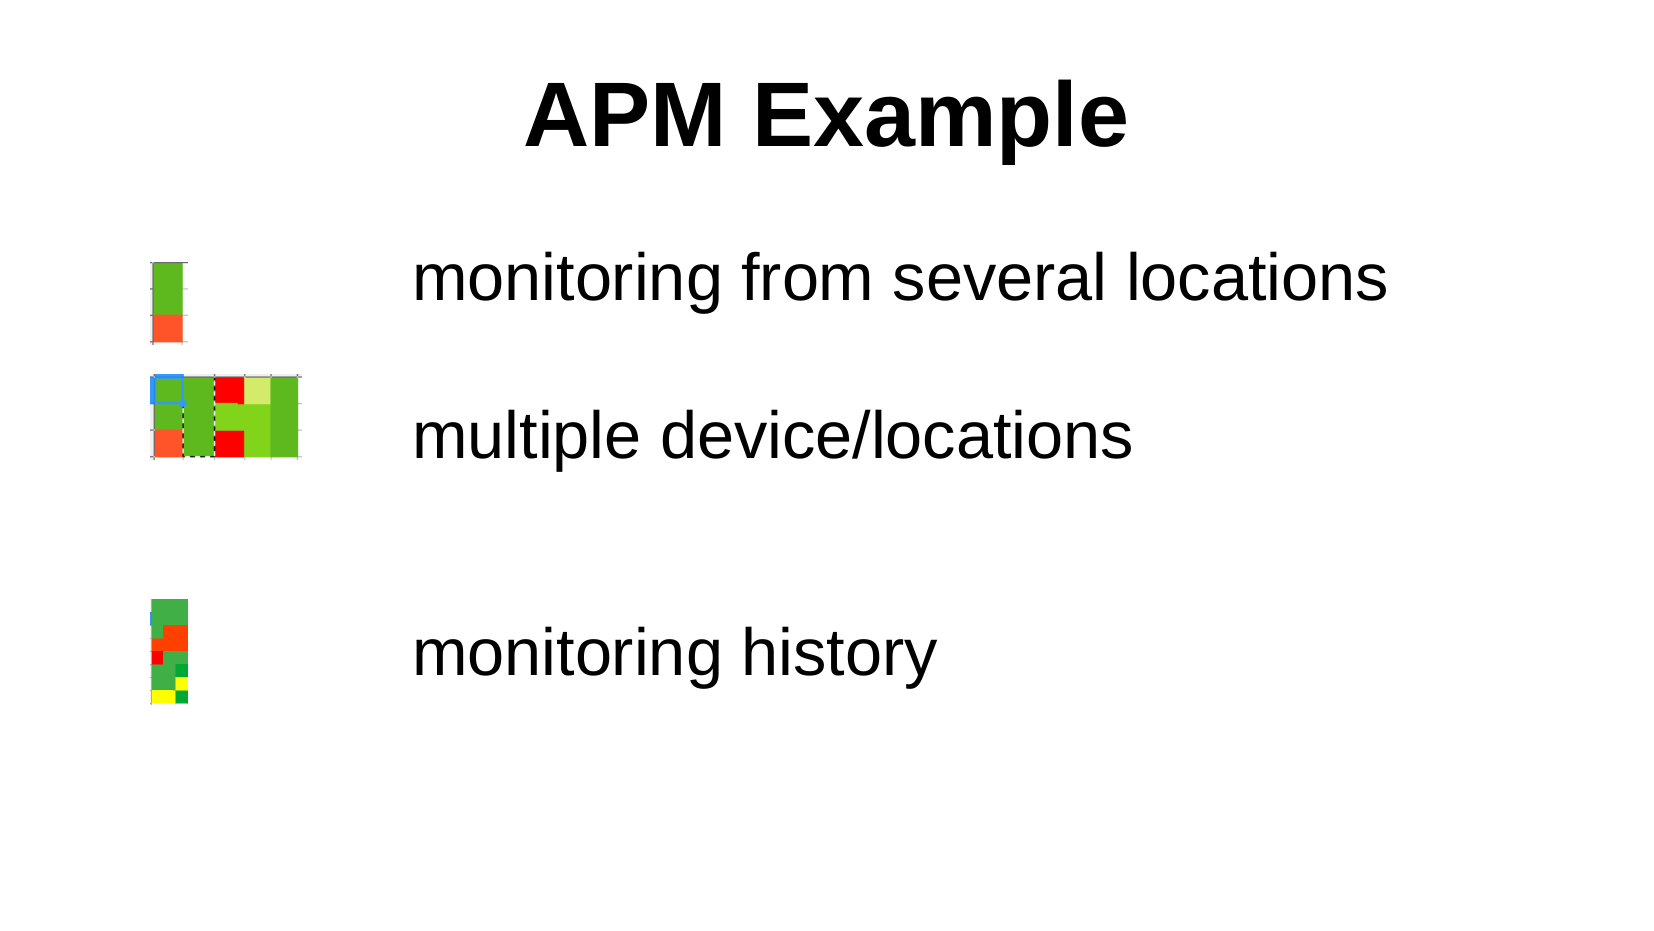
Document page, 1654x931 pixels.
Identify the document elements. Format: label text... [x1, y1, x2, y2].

text_box monitoring history [412, 592, 1201, 713]
picture [150, 262, 188, 345]
subtitle monitoring from several locations [412, 217, 1426, 338]
picture [150, 374, 302, 460]
title APM Example [82, 37, 1571, 193]
text_box multiple device/locations [412, 375, 1201, 495]
picture [150, 599, 188, 706]
